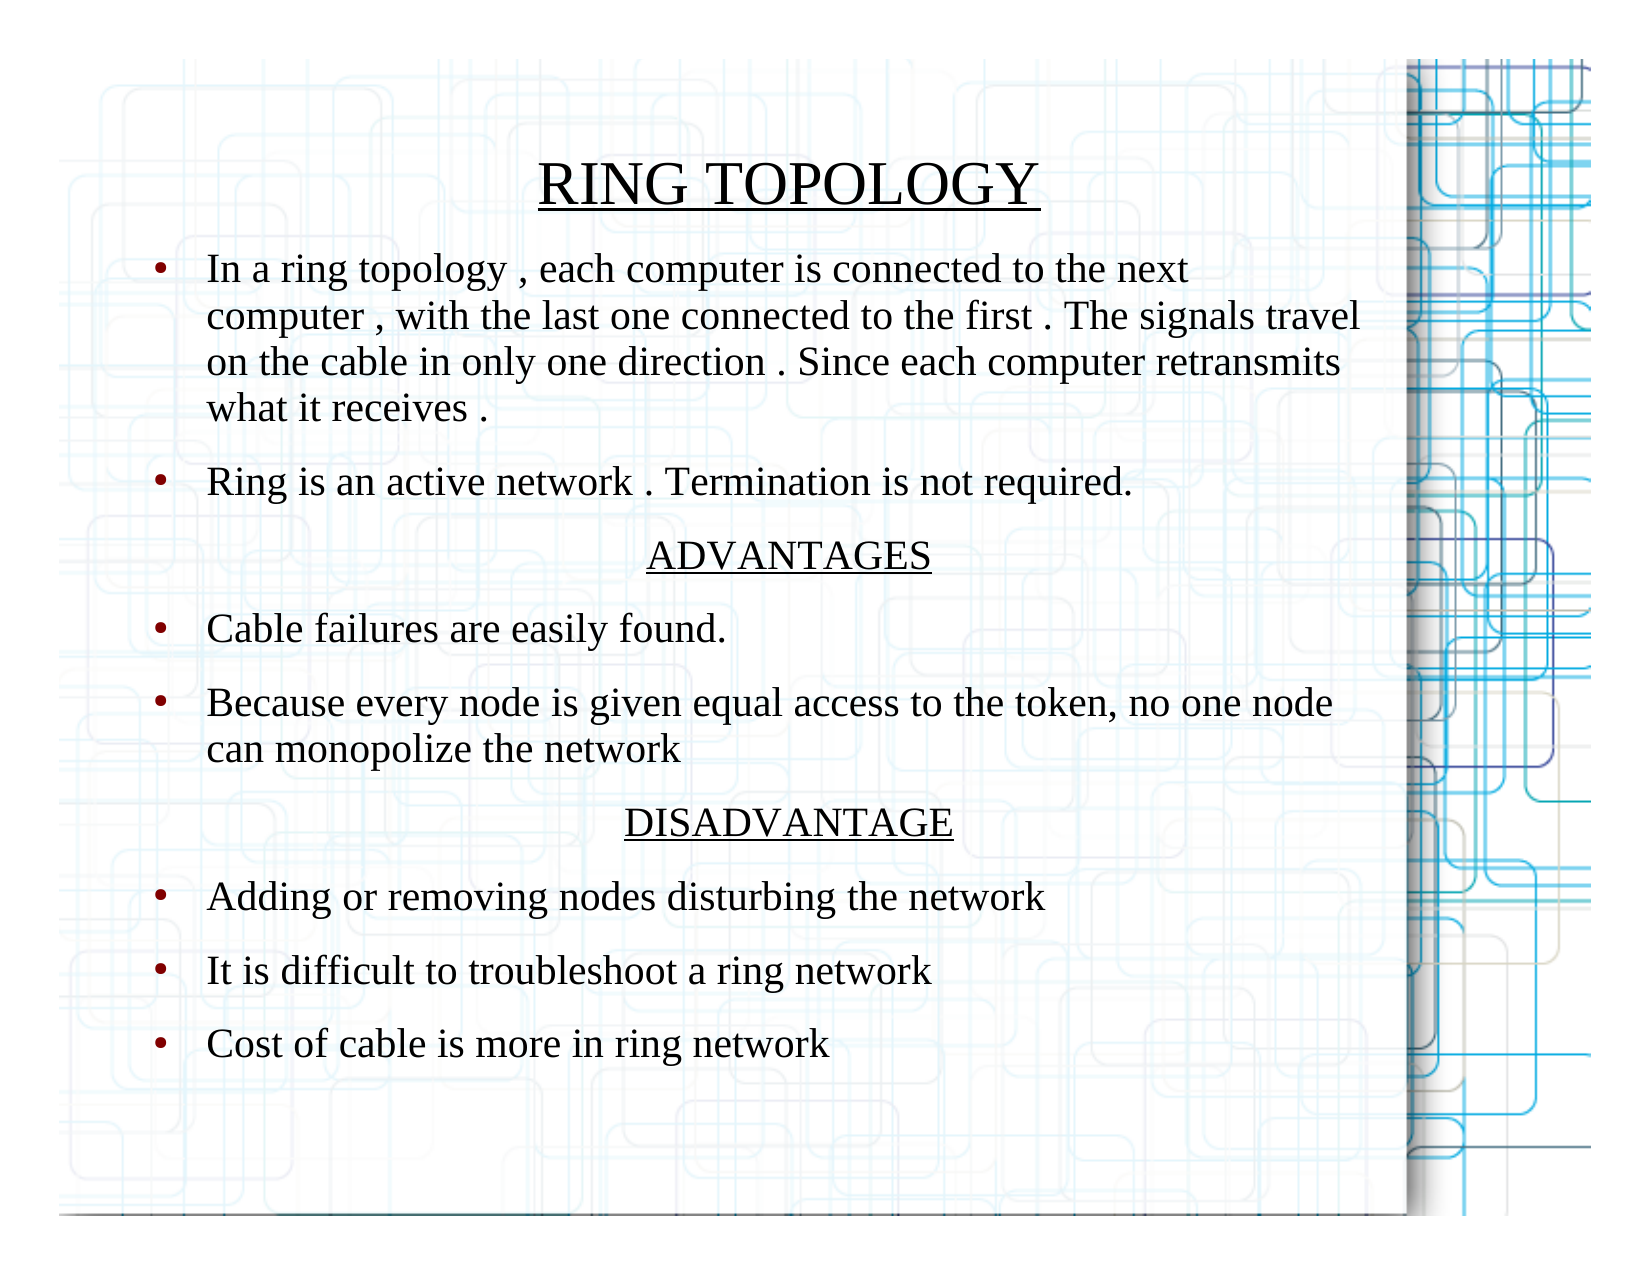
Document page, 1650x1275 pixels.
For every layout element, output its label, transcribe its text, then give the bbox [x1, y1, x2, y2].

list RING TOPOLOGY In a ring topology , each computer is connected to the next computer , with the last one connected to the first . The signals travel on the cable in only one direction . Since each computer retransmits what it receives . Ring is an active network . Termination is not required. ADVANTAGES Cable failures are easily found. Because every node is given equal access to the token, no one node can monopolize the network DISADVANTAGE Adding or removing nodes disturbing the network It is difficult to troubleshoot a ring network Cost of cable is more in ring network [135, 149, 1373, 1094]
picture [59, 59, 1591, 1216]
